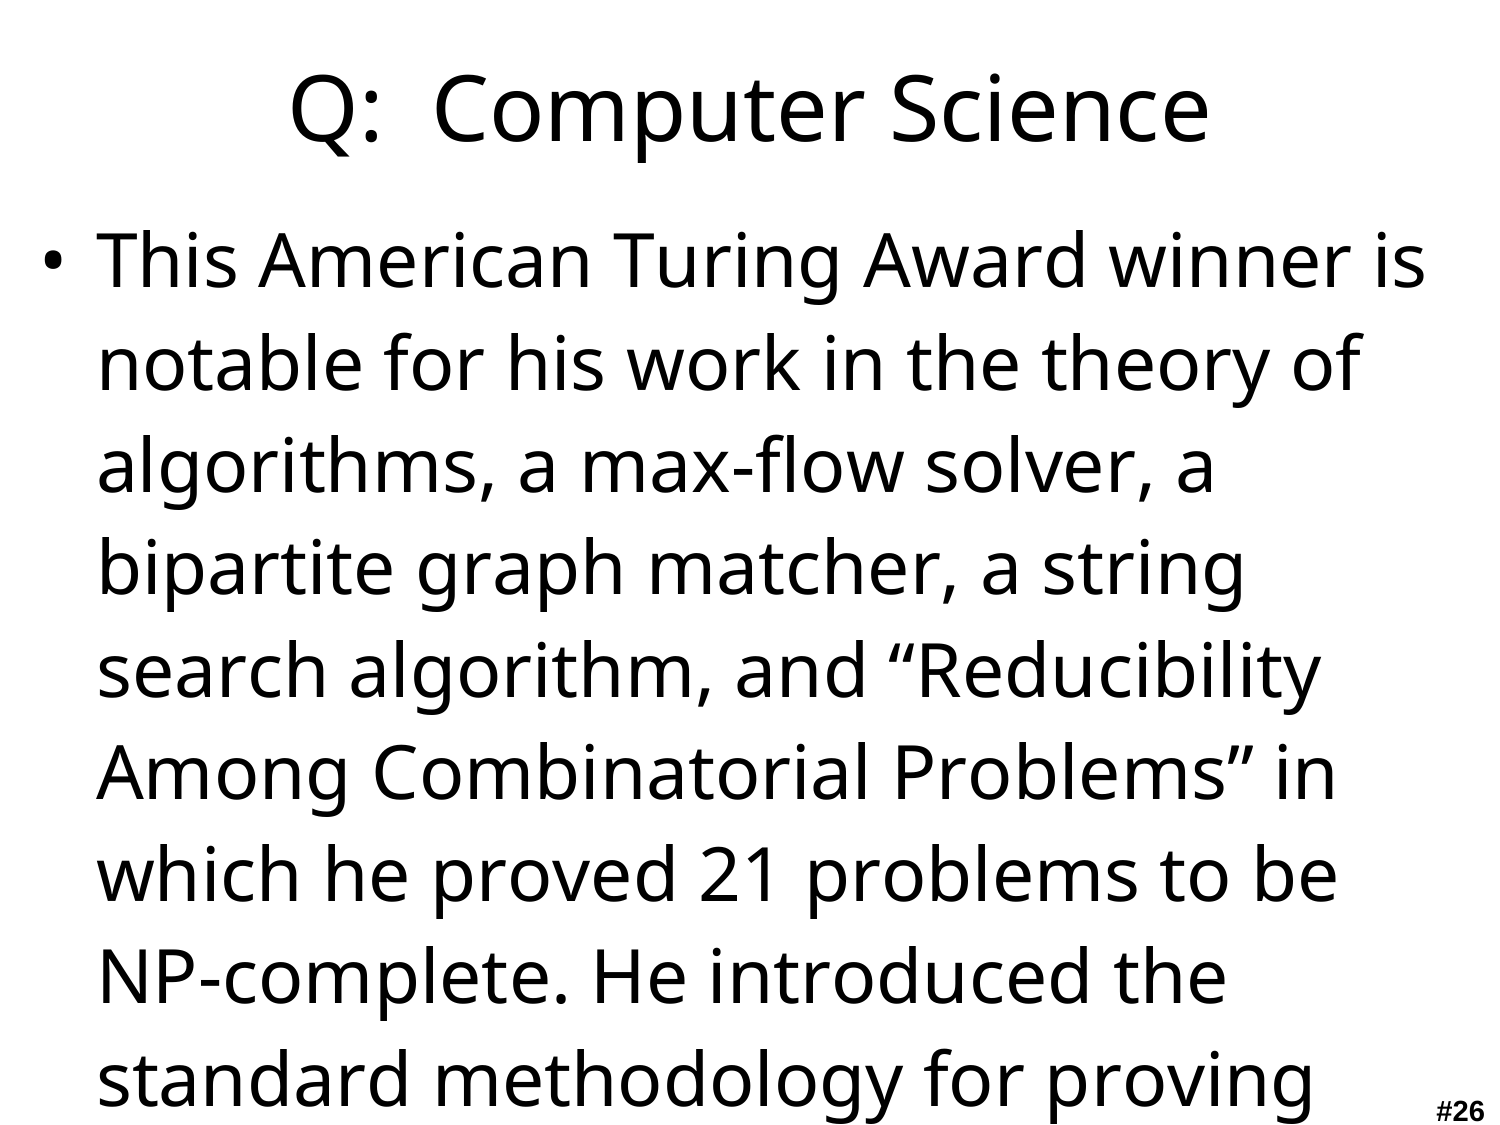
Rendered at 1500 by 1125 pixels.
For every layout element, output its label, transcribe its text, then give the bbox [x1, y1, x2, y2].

title Q: Computer Science [24, 12, 1476, 200]
list This American Turing Award winner is notable for his work in the theory of algorithms, a max-flow solver, a bipartite graph matcher, a string search algorithm, and “Reducibility Among Combinatorial Problems” in which he proved 21 problems to be NP-complete. He introduced the standard methodology for proving problems to be NP-complete. [24, 200, 1476, 1101]
